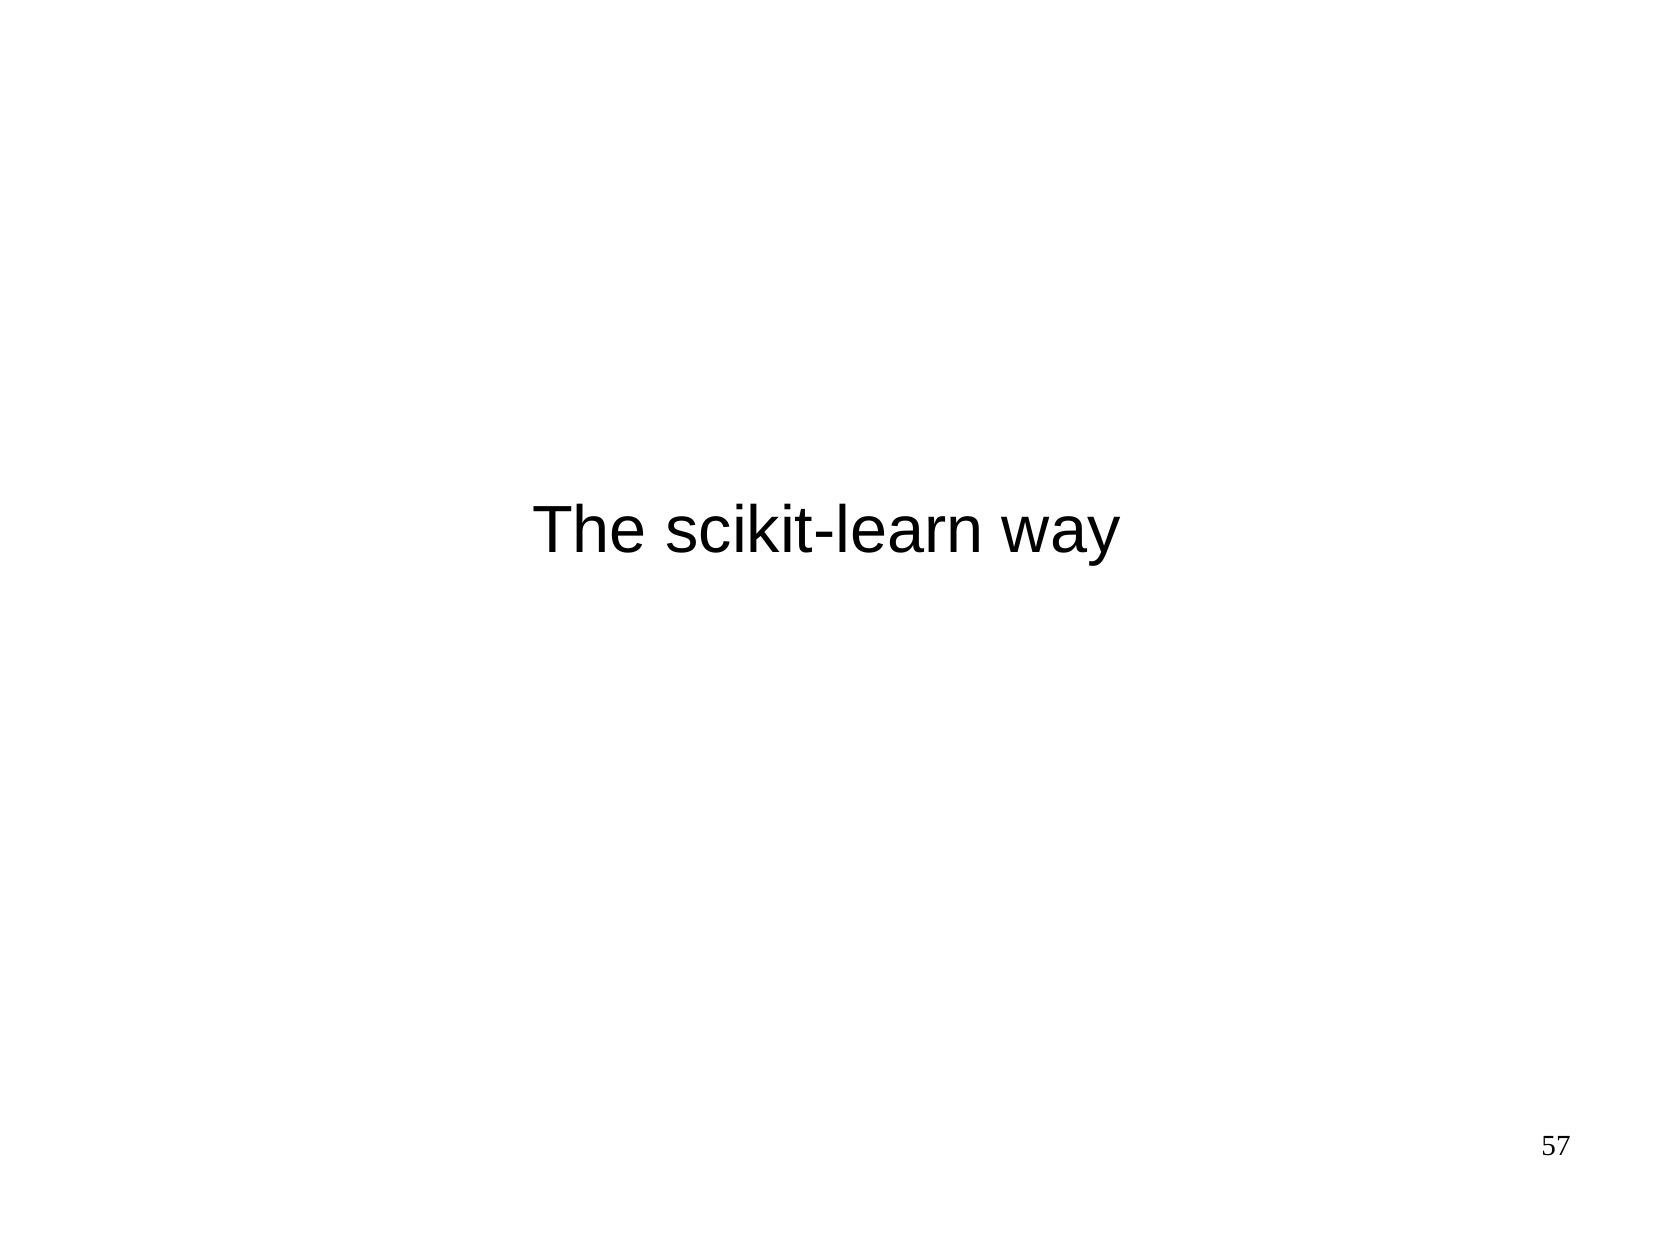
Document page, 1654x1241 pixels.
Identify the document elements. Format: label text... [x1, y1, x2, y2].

subtitle The scikit-learn way [82, 49, 1571, 1010]
